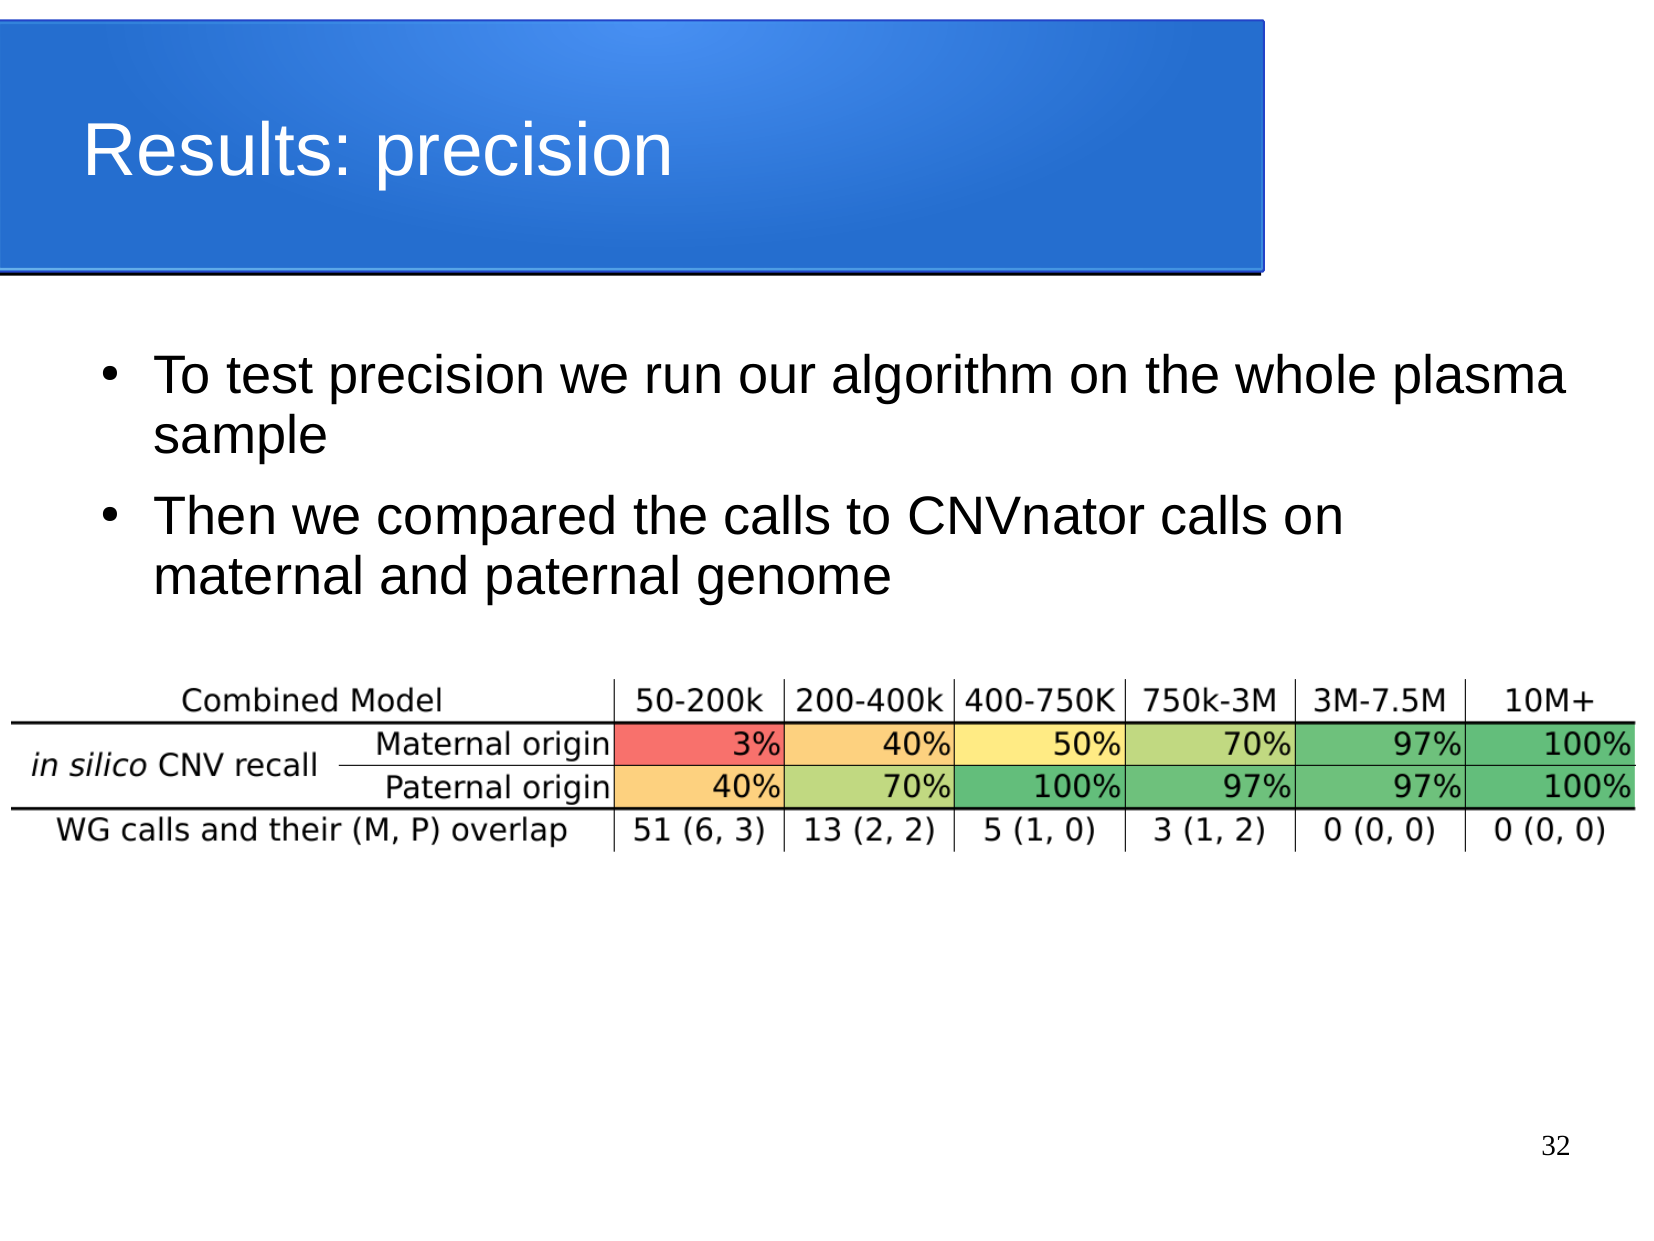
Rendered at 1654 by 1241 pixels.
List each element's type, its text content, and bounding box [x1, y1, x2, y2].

picture [11, 678, 1636, 854]
title Results: precision [82, 47, 1235, 252]
list To test precision we run our algorithm on the whole plasma sample Then we compared the calls to CNVnator calls on maternal and paternal genome [82, 344, 1571, 678]
